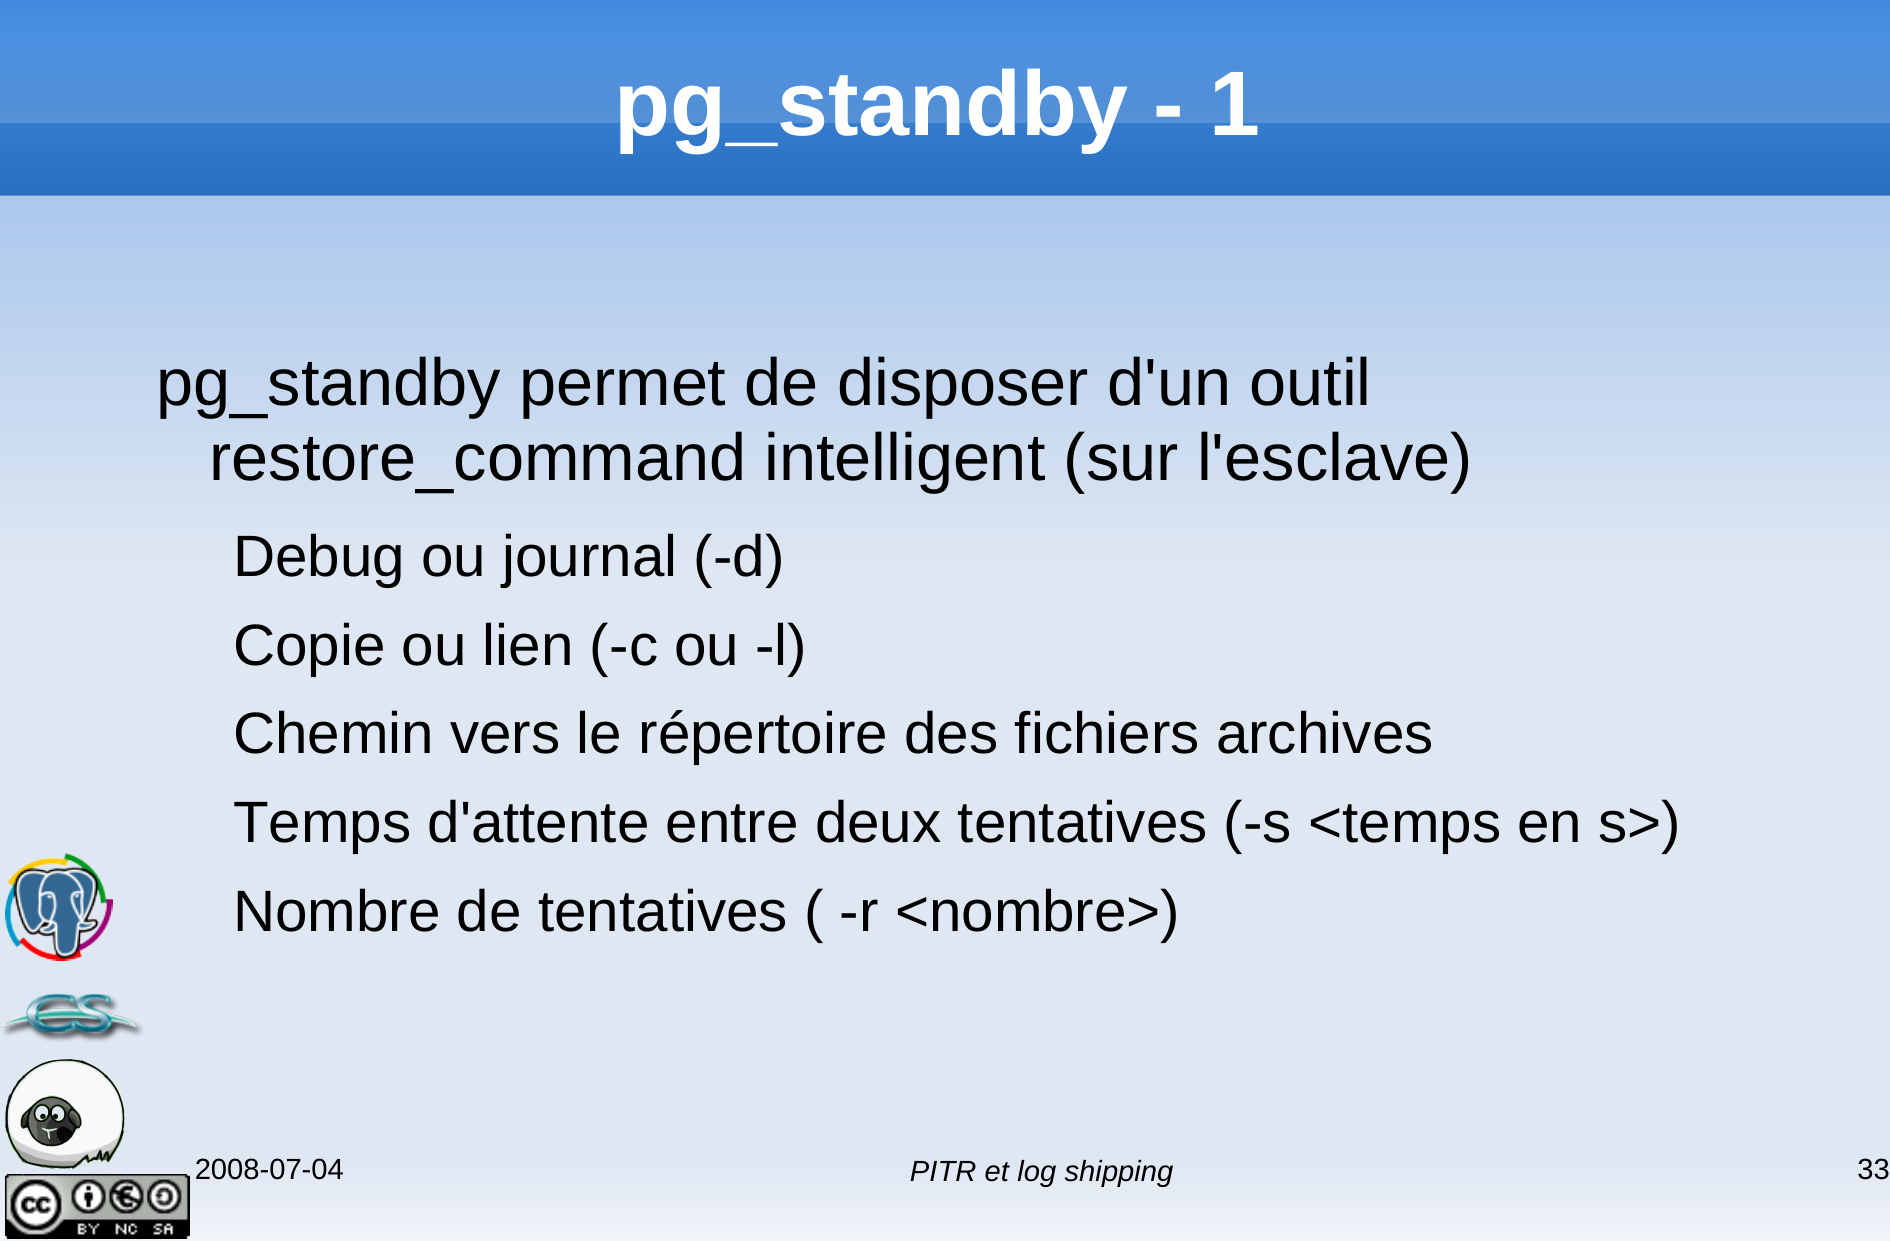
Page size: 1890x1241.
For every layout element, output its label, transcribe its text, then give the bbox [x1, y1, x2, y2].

picture [0, 0, 1890, 1241]
title pg_standby - 1 [87, 0, 1789, 208]
list pg_standby permet de disposer d'un outil restore_command intelligent (sur l'esclave) Debug ou journal (-d) Copie ou lien (-c ou -l) Chemin vers le répertoire des fichiers archives Temps d'attente entre deux tentatives (-s <temps en s>) Nombre de tentatives ( -r <nombre>) [138, 344, 1753, 1127]
